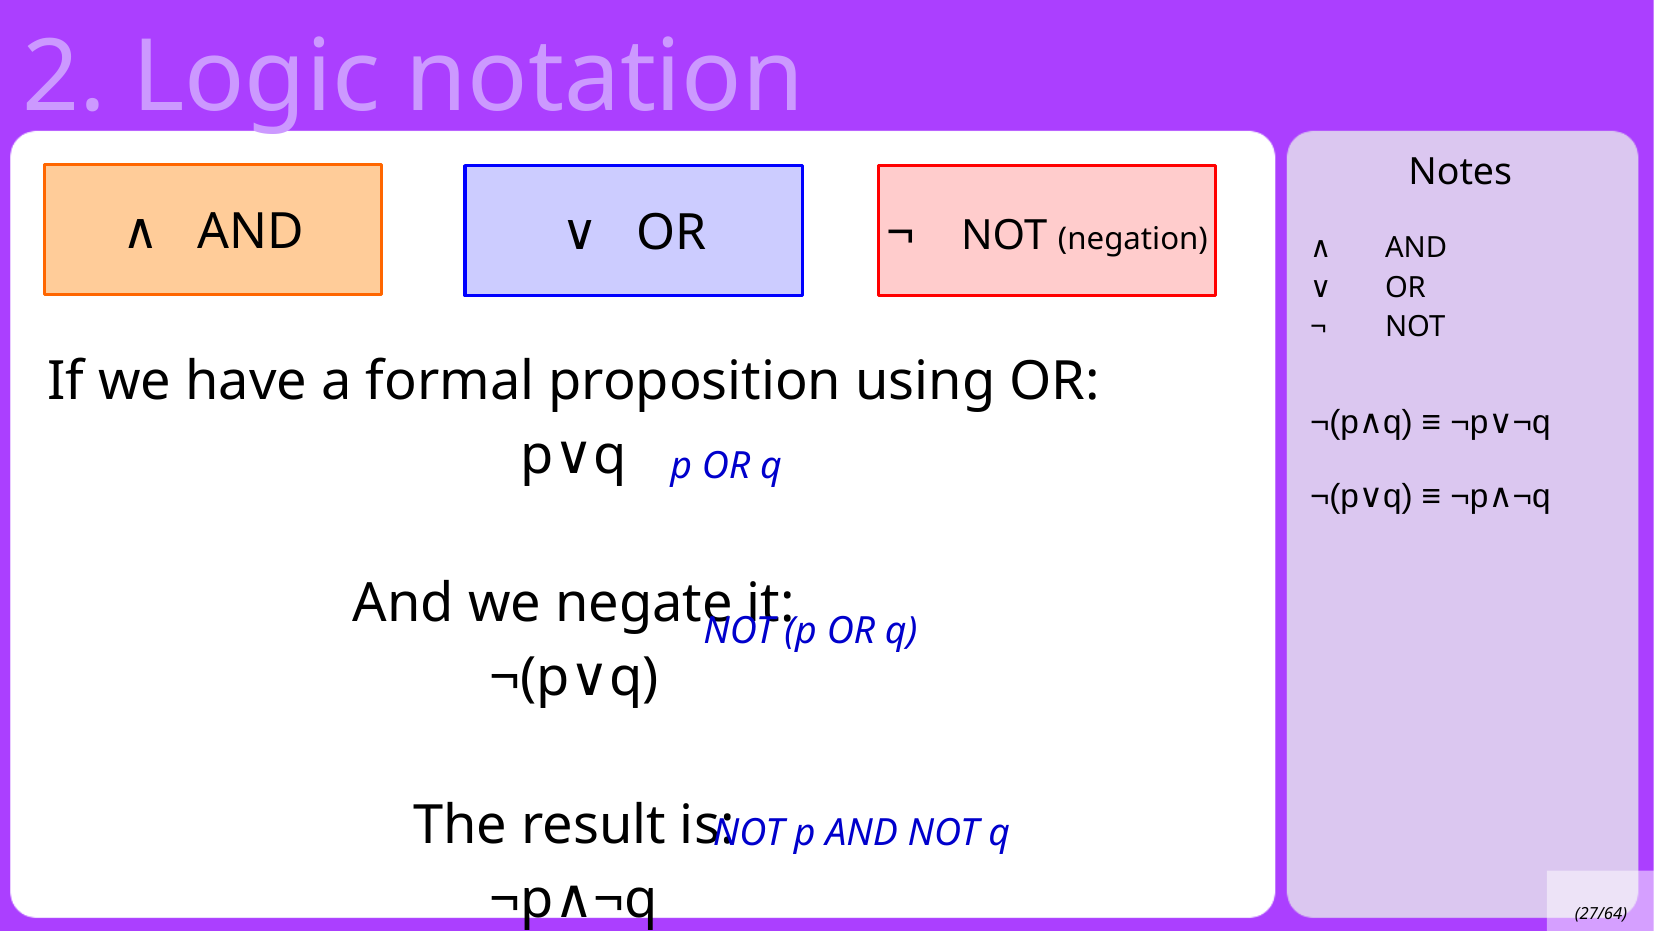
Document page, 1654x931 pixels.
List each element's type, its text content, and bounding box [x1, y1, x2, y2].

text_box ∧ AND [44, 164, 382, 295]
text_box ¬(p∧q) ≡ ¬p∨¬q ¬(p∨q) ≡ ¬p∧¬q [1310, 403, 1612, 515]
text_box p OR q [652, 427, 1056, 491]
picture [0, 0, 1654, 931]
text_box (<number>/64) [1546, 877, 1654, 931]
text_box ∨ OR [465, 165, 803, 296]
text_box Notes [1290, 141, 1631, 199]
text_box ¬ NOT (negation) [878, 165, 1216, 296]
title 2. Logic notation [22, 13, 1511, 130]
table_cell False [1546, 870, 1654, 877]
text_box NOT (p OR q) [685, 593, 1089, 657]
text_box NOT p AND NOT q [695, 794, 1099, 858]
text_box If we have a formal proposition using OR: p∨q And we negate it: ¬(p∨q) The result is: ¬p∧¬q [47, 341, 1244, 828]
text_box ∧ AND ∨ OR ¬ NOT [1310, 226, 1612, 333]
